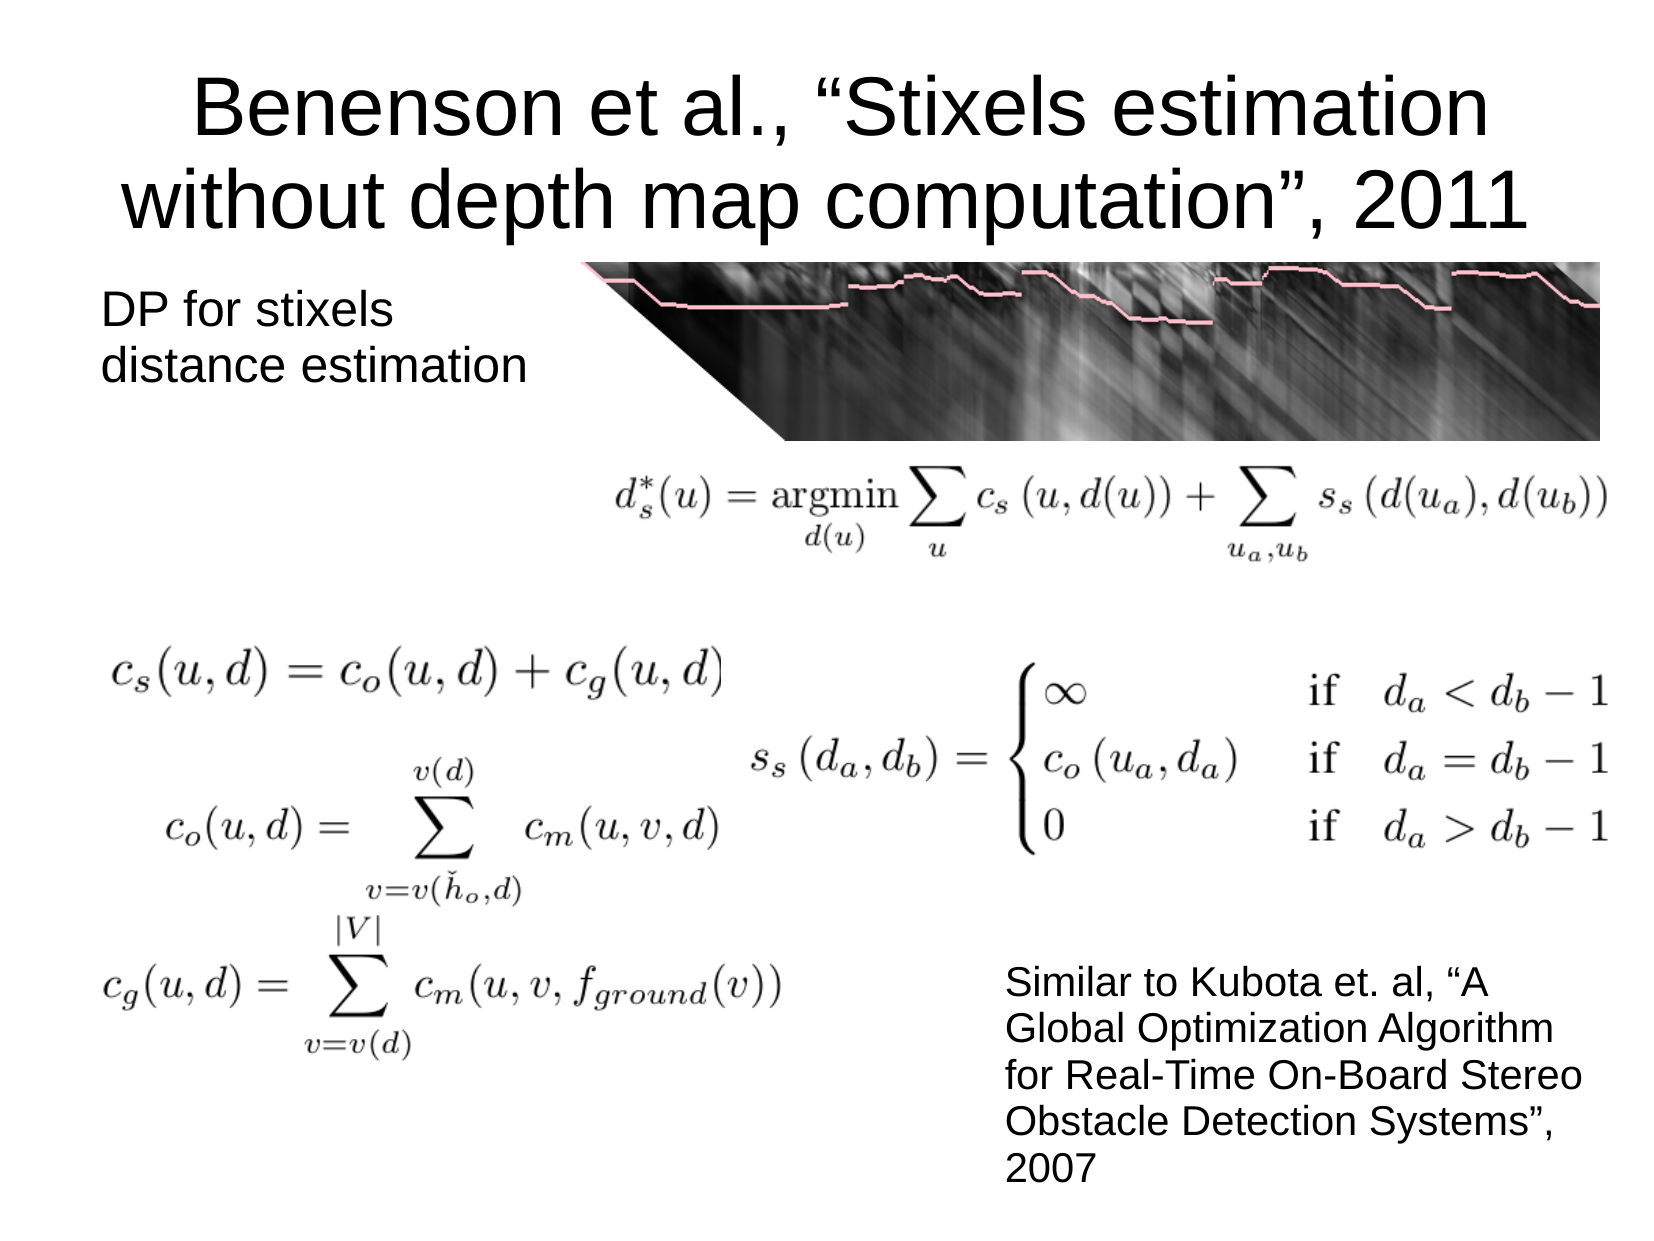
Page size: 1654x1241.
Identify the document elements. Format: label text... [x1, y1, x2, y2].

title Benenson et al., “Stixels estimation without depth map computation”, 2011 [82, 49, 1571, 257]
subtitle DP for stixels distance estimation [82, 269, 796, 406]
picture [75, 620, 1653, 1083]
picture [599, 449, 1621, 571]
text_box Similar to Kubota et. al, “A Global Optimization Algorithm for Real-Time On-Board Stereo Obstacle Detection Systems”, 2007 [990, 951, 1606, 1199]
picture [581, 262, 1600, 441]
